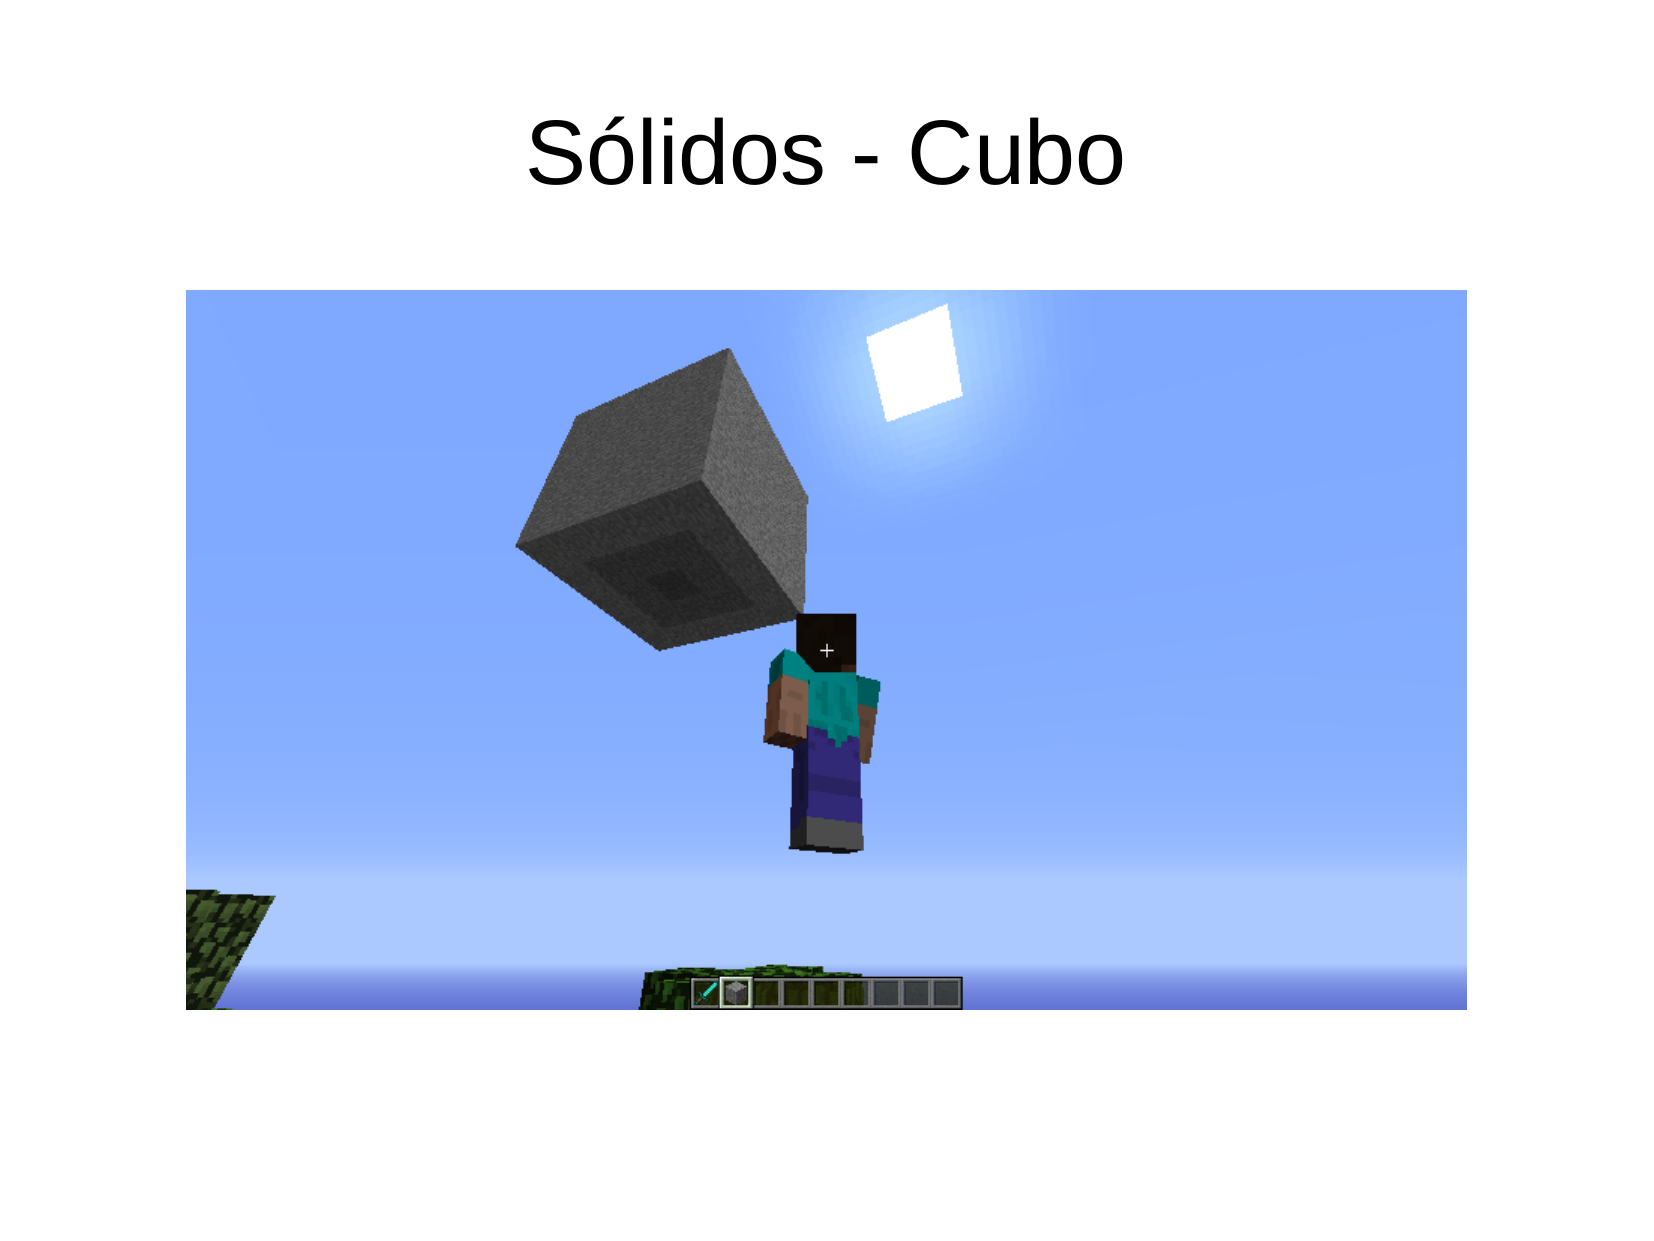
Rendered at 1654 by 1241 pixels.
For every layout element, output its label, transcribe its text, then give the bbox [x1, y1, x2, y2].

title Sólidos - Cubo [82, 49, 1571, 257]
picture [186, 290, 1467, 1010]
